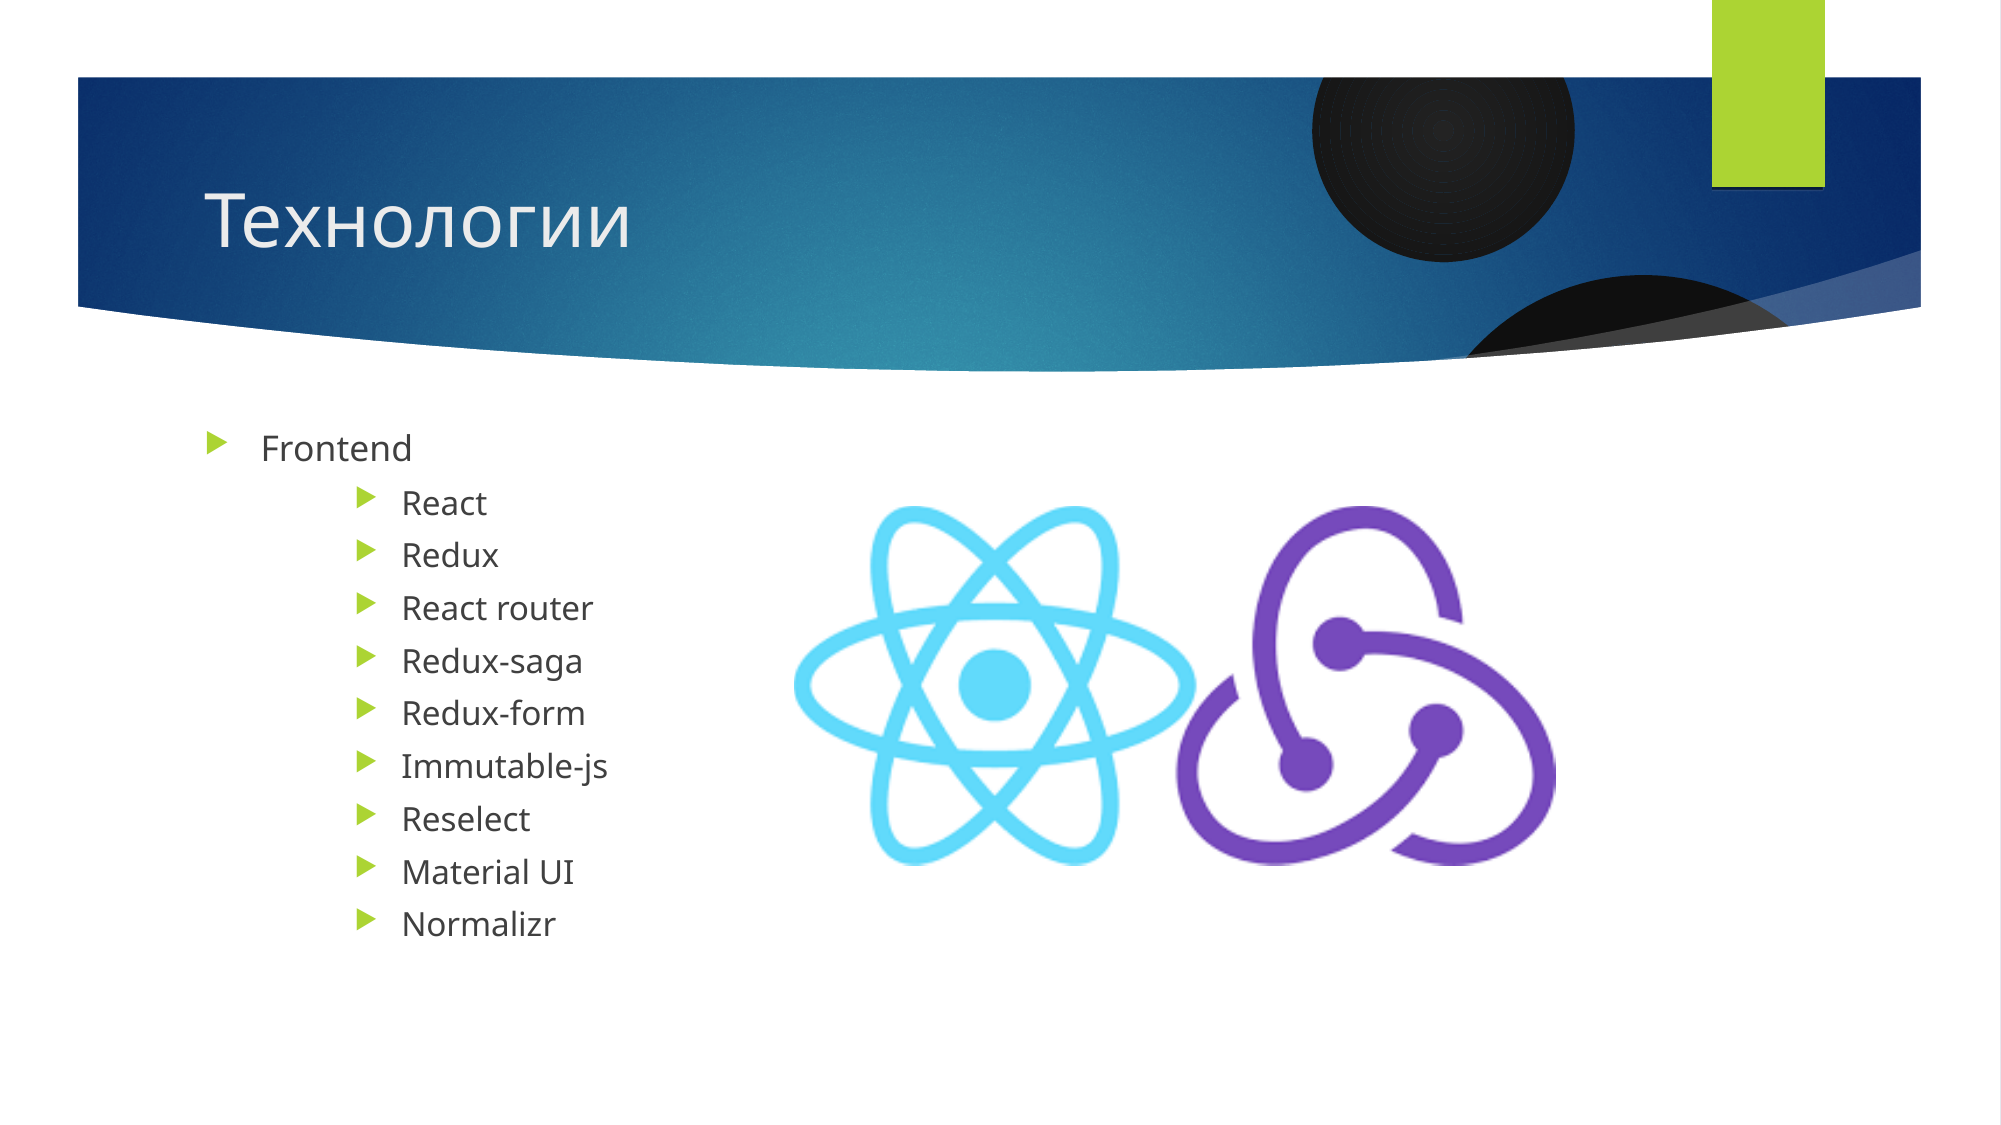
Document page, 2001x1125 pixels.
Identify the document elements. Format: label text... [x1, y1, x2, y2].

title Технологии [189, 159, 1627, 276]
picture [794, 506, 1556, 866]
list Frontend React Redux React router Redux-saga Redux-form Immutable-js Reselect Material UI Normalizr [189, 427, 1627, 988]
